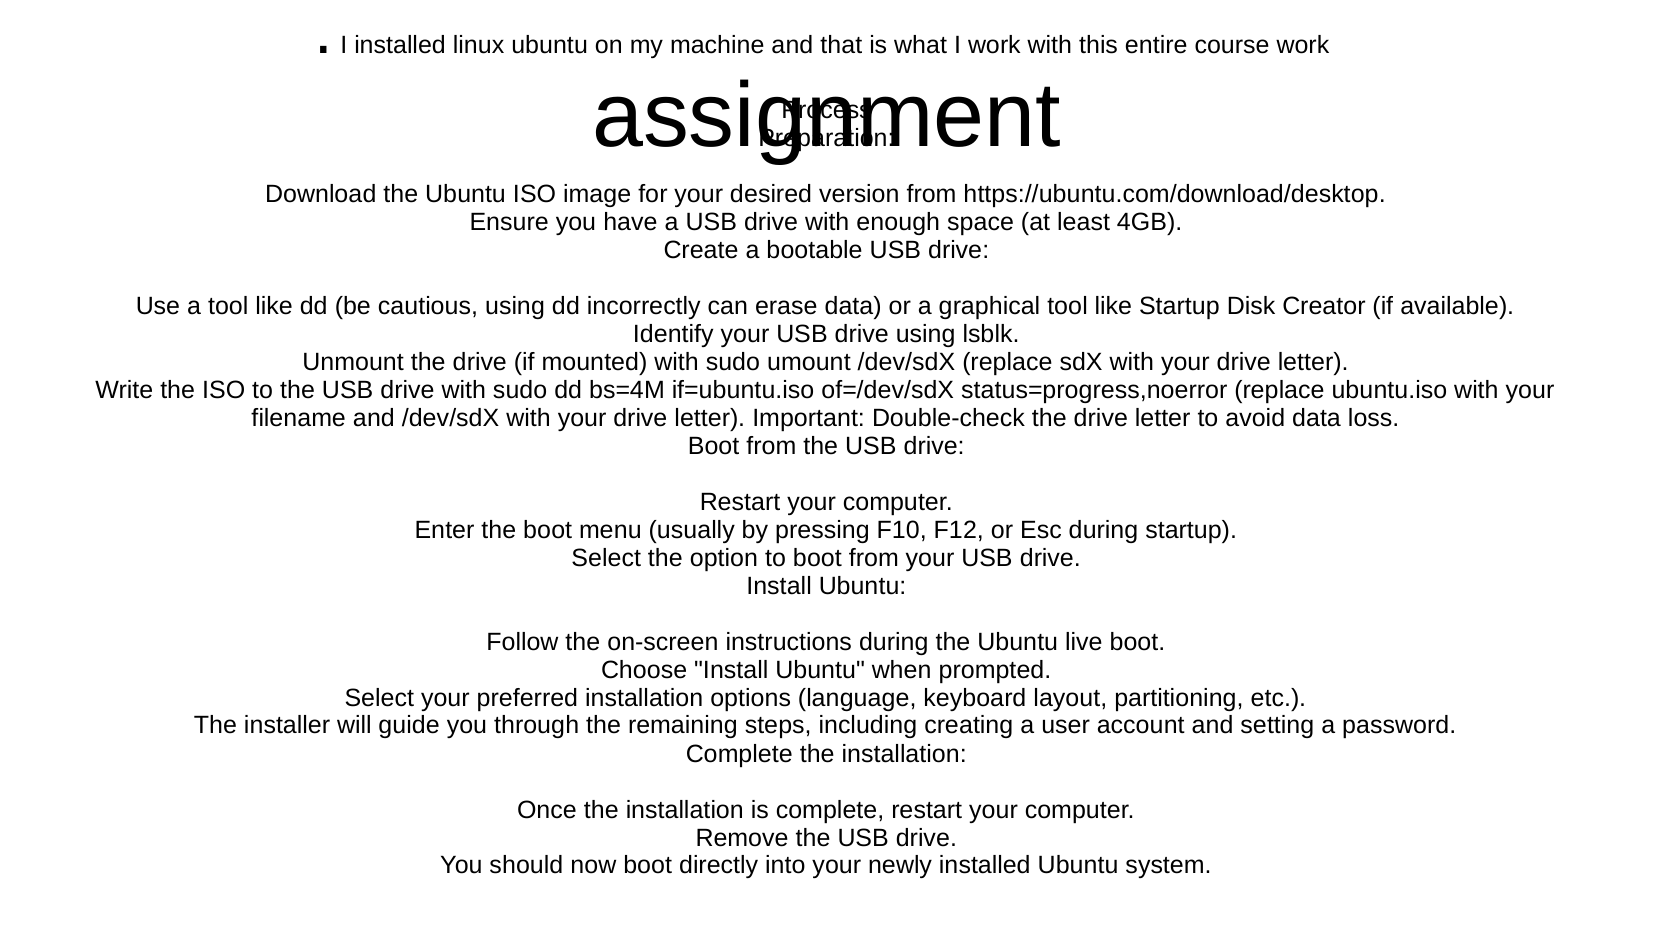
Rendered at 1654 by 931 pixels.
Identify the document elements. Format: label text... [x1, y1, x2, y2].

subtitle . I installed linux ubuntu on my machine and that is what I work with this entire course work Process Preparation: Download the Ubuntu ISO image for your desired version from https://ubuntu.com/download/desktop. Ensure you have a USB drive with enough space (at least 4GB). Create a bootable USB drive: Use a tool like dd (be cautious, using dd incorrectly can erase data) or a graphical tool like Startup Disk Creator (if available). Identify your USB drive using lsblk. Unmount the drive (if mounted) with sudo umount /dev/sdX (replace sdX with your drive letter). Write the ISO to the USB drive with sudo dd bs=4M if=ubuntu.iso of=/dev/sdX status=progress,noerror (replace ubuntu.iso with your filename and /dev/sdX with your drive letter). Important: Double-check the drive letter to avoid data loss. Boot from the USB drive: Restart your computer. Enter the boot menu (usually by pressing F10, F12, or Esc during startup). Select the option to boot from your USB drive. Install Ubuntu: Follow the on-screen instructions during the Ubuntu live boot. Choose "Install Ubuntu" when prompted. Select your preferred installation options (language, keyboard layout, partitioning, etc.). The installer will guide you through the remaining steps, including creating a user account and setting a password. Complete the installation: Once the installation is complete, restart your computer. Remove the USB drive. You should now boot directly into your newly installed Ubuntu system. [82, 0, 1571, 931]
